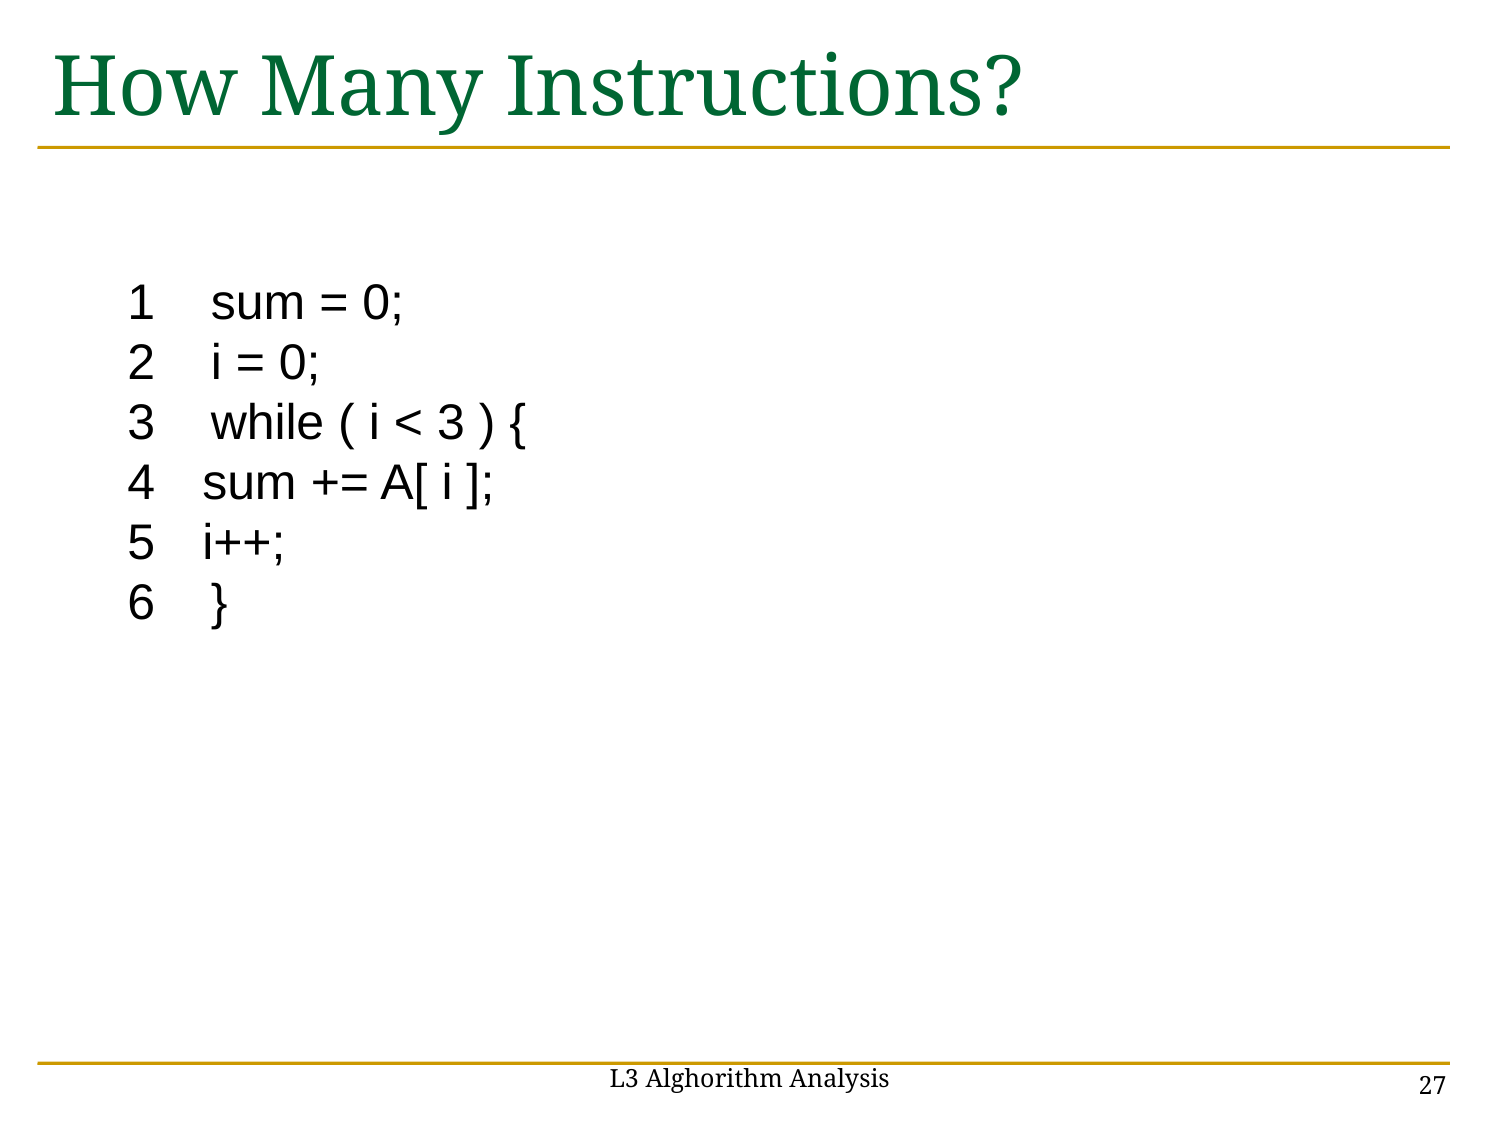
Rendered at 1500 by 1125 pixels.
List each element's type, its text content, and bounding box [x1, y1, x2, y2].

slide_number <number> [1111, 1036, 1462, 1112]
title How Many Instructions? [37, 24, 1450, 200]
text_box 1 sum = 0; 2 i = 0; 3 while ( i < 3 ) { 4 sum += A[ i ]; 5 i++; 6 } [112, 262, 1388, 638]
footer L3 Alghorithm Analysis [512, 1025, 988, 1100]
